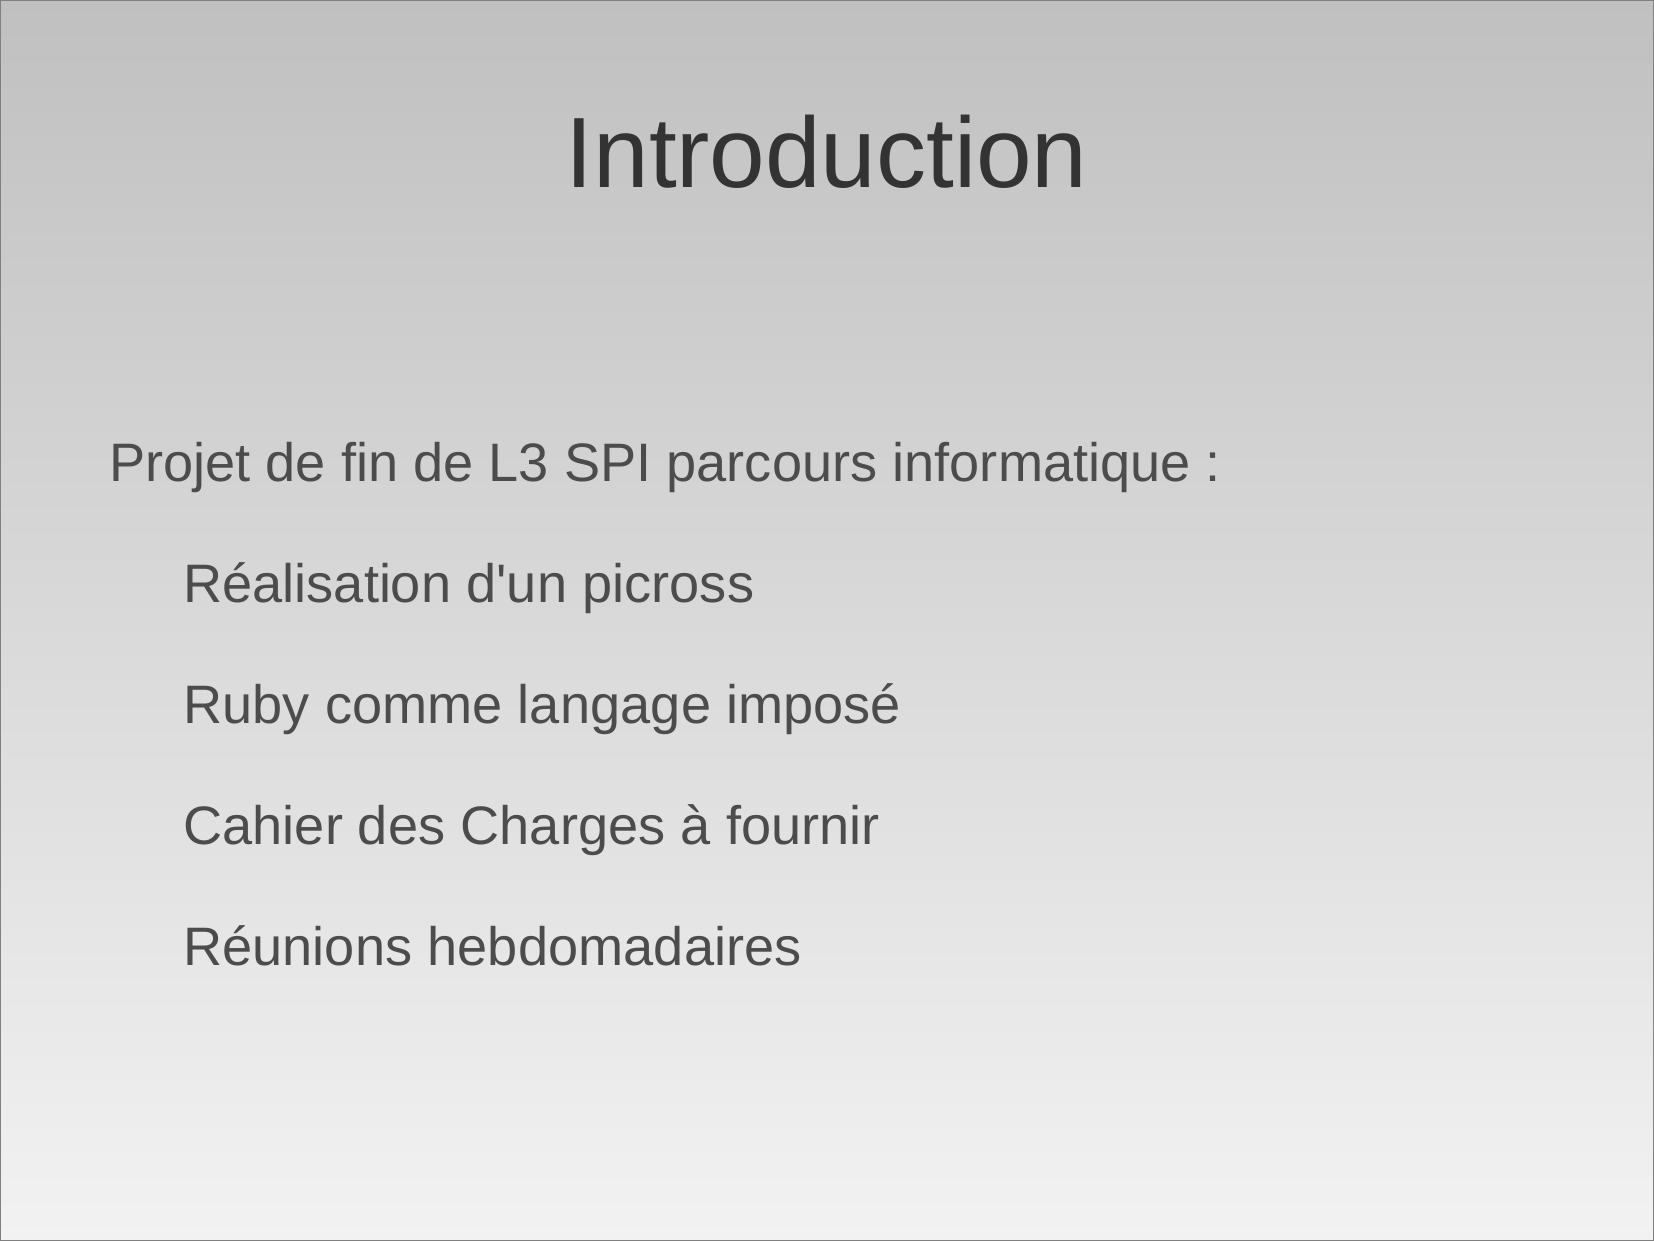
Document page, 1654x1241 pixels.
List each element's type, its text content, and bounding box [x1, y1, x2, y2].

text_box Projet de fin de L3 SPI parcours informatique : Réalisation d'un picross Ruby comme langage imposé Cahier des Charges à fournir Réunions hebdomadaires [94, 425, 1560, 985]
title Introduction [82, 49, 1571, 257]
